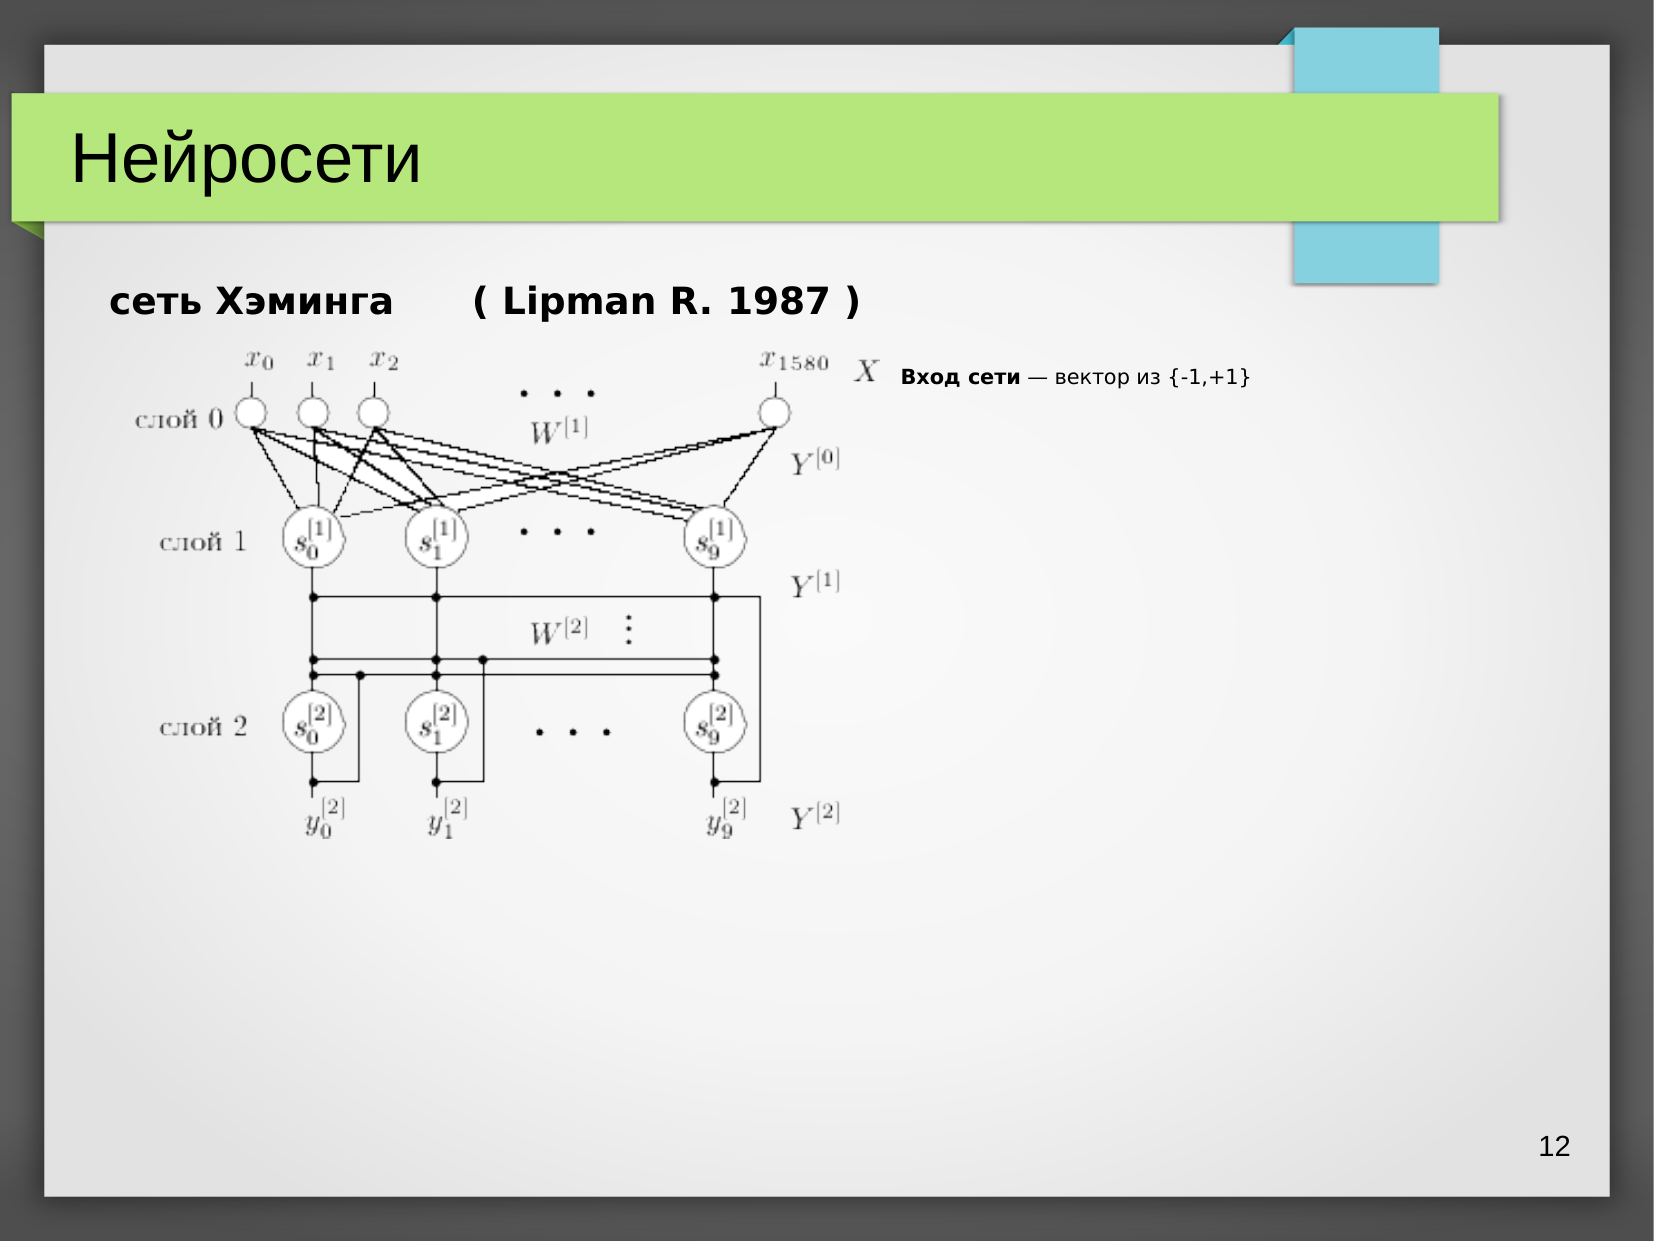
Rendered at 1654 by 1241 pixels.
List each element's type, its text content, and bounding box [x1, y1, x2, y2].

title Нейросети [70, 118, 1205, 199]
text_box сеть Хэминга ( Lipman R. 1987 ) [94, 272, 957, 375]
picture [0, 0, 1654, 1241]
text_box Вход сети — вектор из {-1,+1} [885, 357, 1571, 402]
